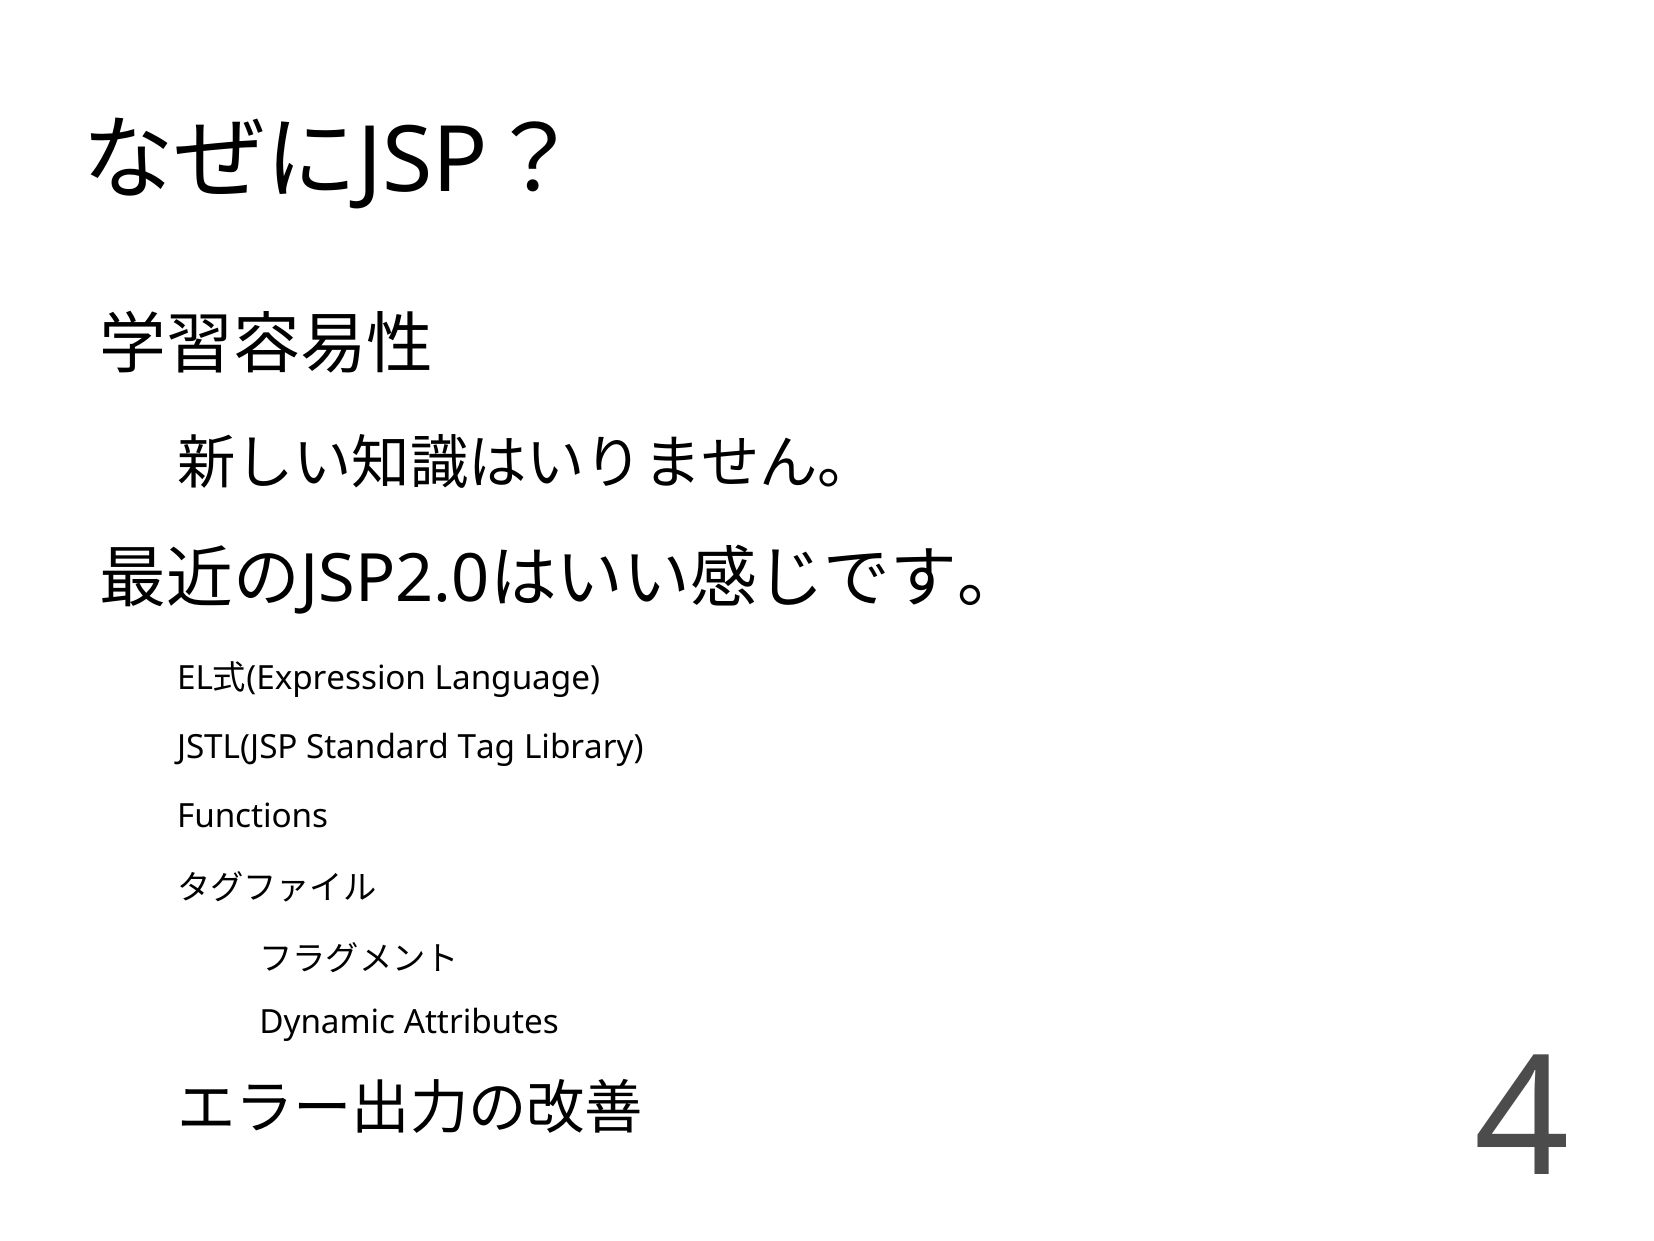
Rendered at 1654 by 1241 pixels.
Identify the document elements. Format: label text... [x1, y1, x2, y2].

title なぜにJSP？ [82, 48, 1571, 258]
list 学習容易性 新しい知識はいりません。 最近のJSP2.0はいい感じです。 EL式(Expression Language) JSTL(JSP Standard Tag Library) Functions タグファイル フラグメント Dynamic Attributes エラー出力の改善 [82, 290, 1571, 1094]
